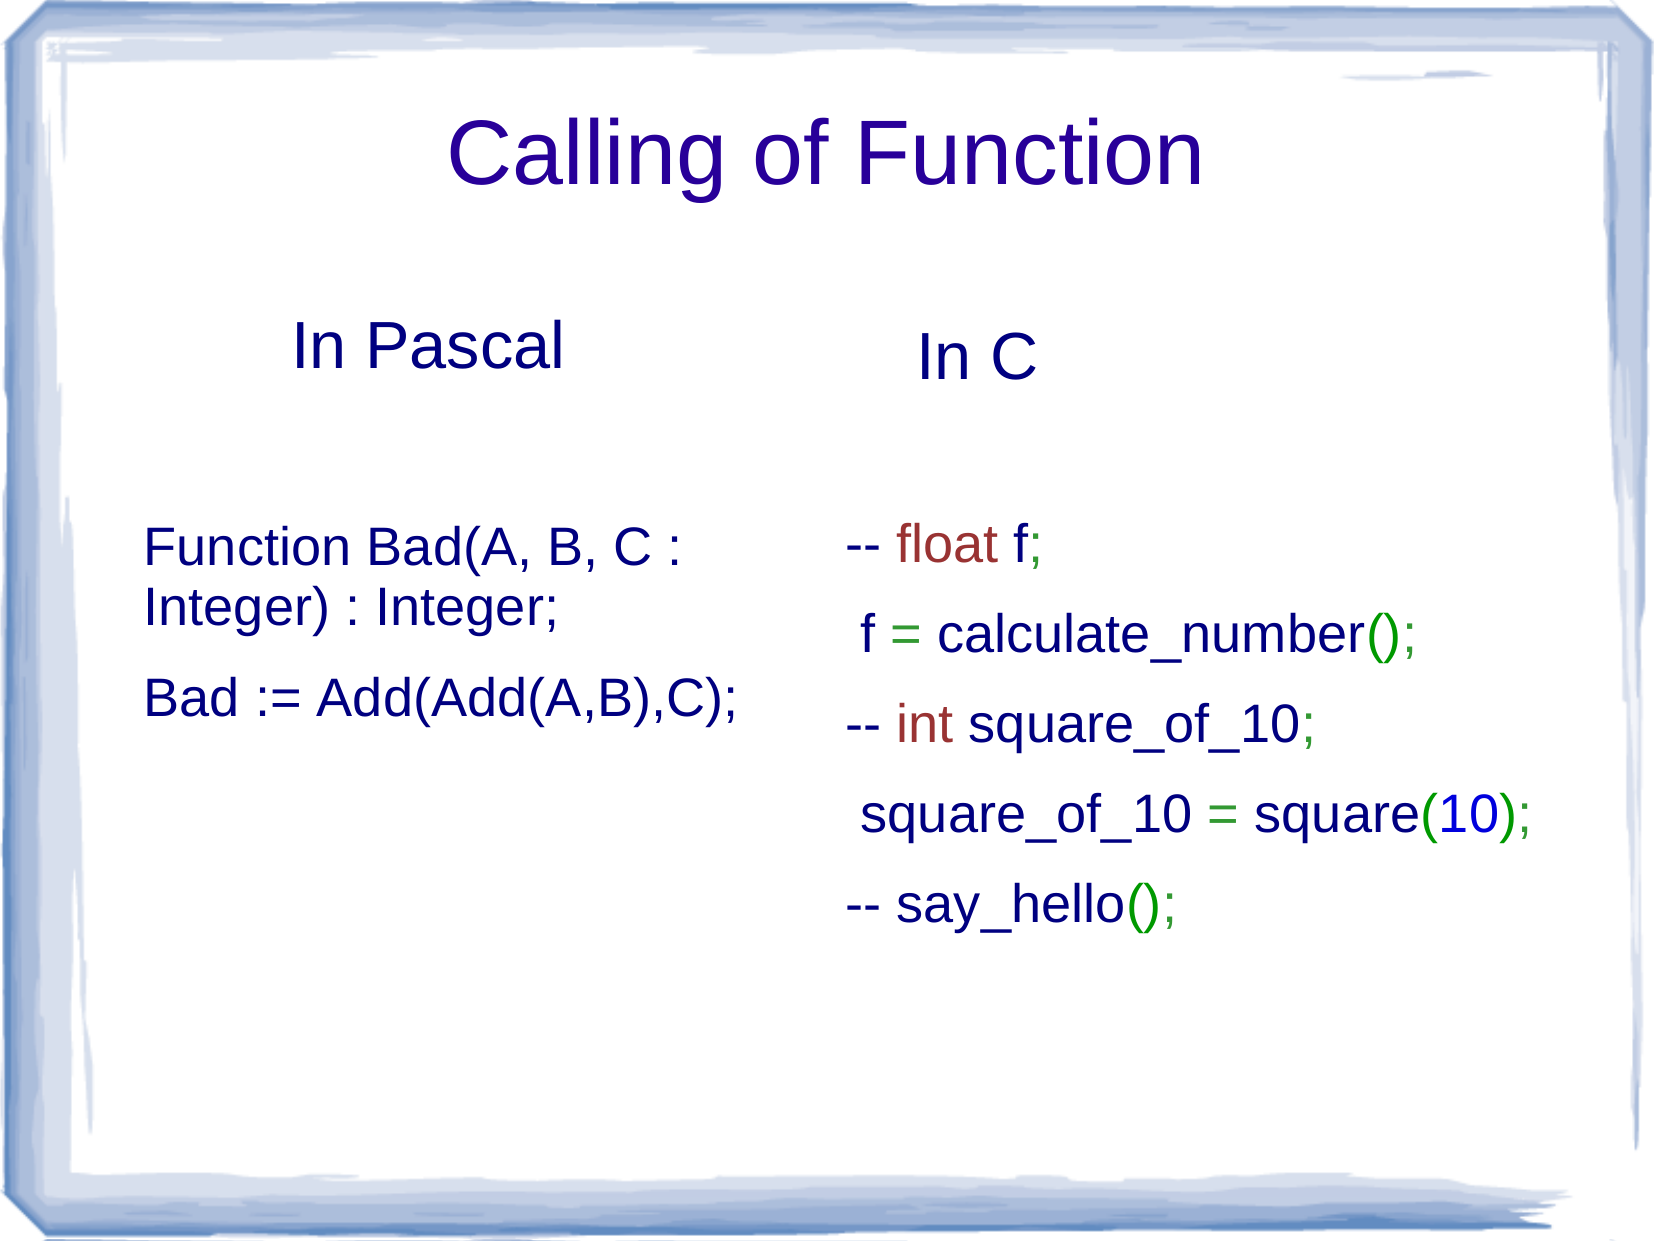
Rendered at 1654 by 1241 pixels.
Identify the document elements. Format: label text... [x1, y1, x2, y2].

title Calling of Function [82, 56, 1571, 250]
picture [0, 0, 1654, 1241]
list In Pascal Function Bad(A, B, C : Integer) : Integer; Bad := Add(Add(A,B),C); [72, 307, 782, 973]
list In C -- float f; f = calculate_number(); -- int square_of_10; square_of_10 = square(10); -- say_hello(); [845, 319, 1555, 984]
